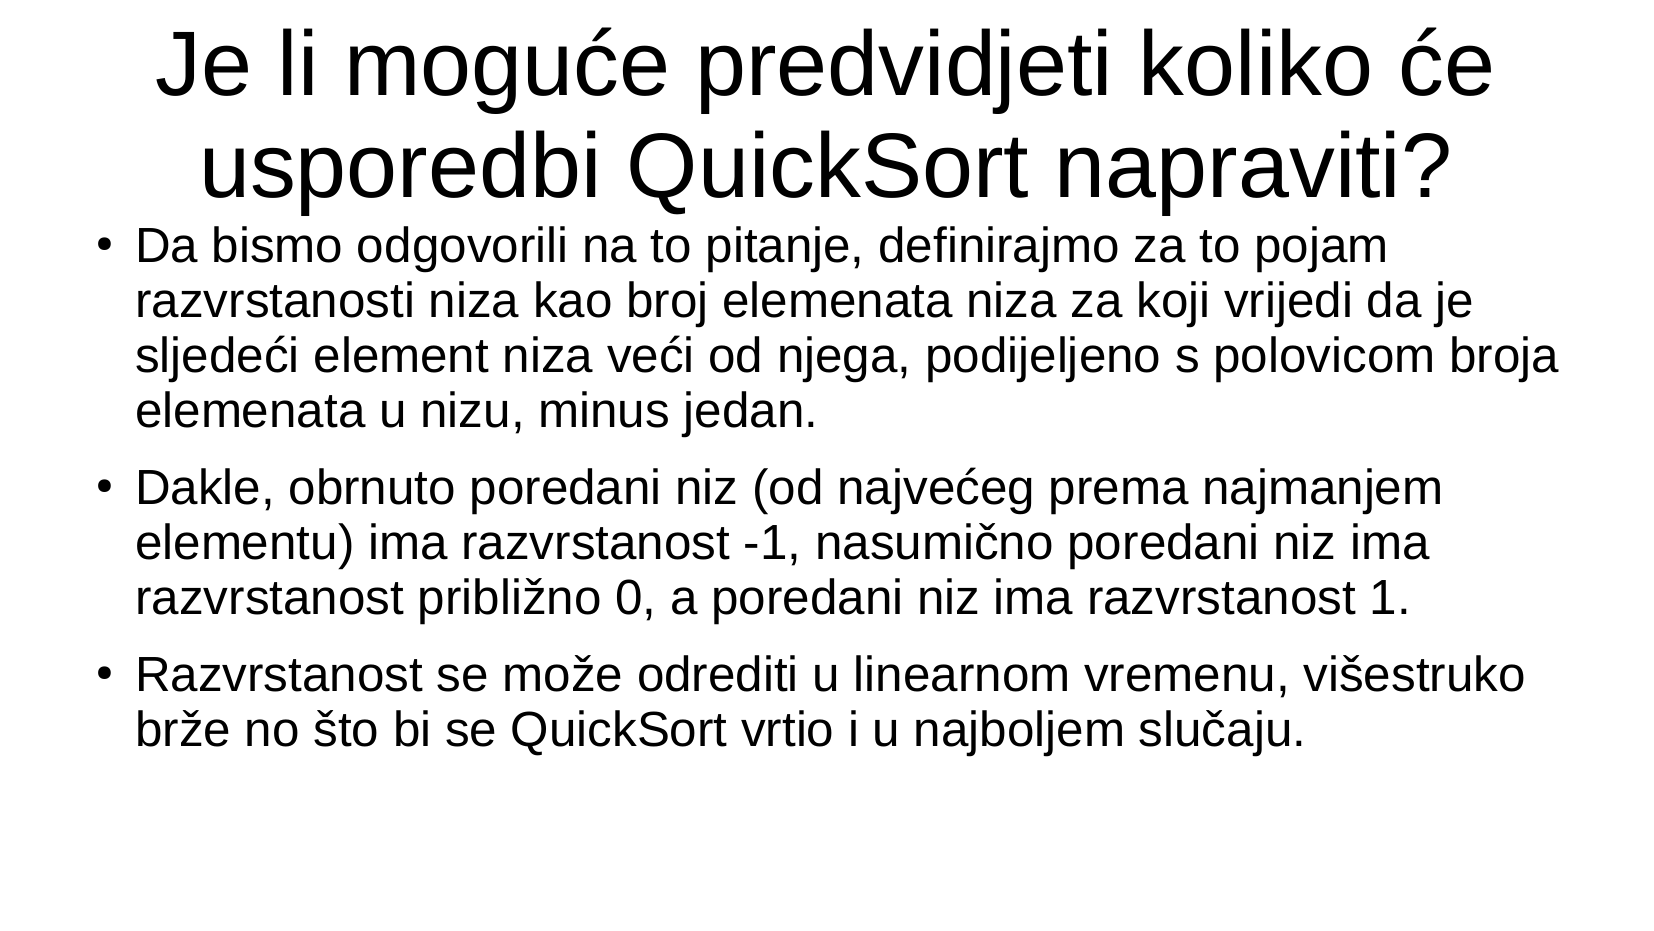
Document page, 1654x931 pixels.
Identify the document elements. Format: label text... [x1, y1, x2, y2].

title Je li moguće predvidjeti koliko će usporedbi QuickSort napraviti? [82, 12, 1571, 217]
list Da bismo odgovorili na to pitanje, definirajmo za to pojam razvrstanosti niza kao broj elemenata niza za koji vrijedi da je sljedeći element niza veći od njega, podijeljeno s polovicom broja elemenata u nizu, minus jedan. Dakle, obrnuto poredani niz (od najvećeg prema najmanjem elementu) ima razvrstanost -1, nasumično poredani niz ima razvrstanost približno 0, a poredani niz ima razvrstanost 1. Razvrstanost se može odrediti u linearnom vremenu, višestruko brže no što bi se QuickSort vrtio i u najboljem slučaju. [82, 217, 1571, 758]
